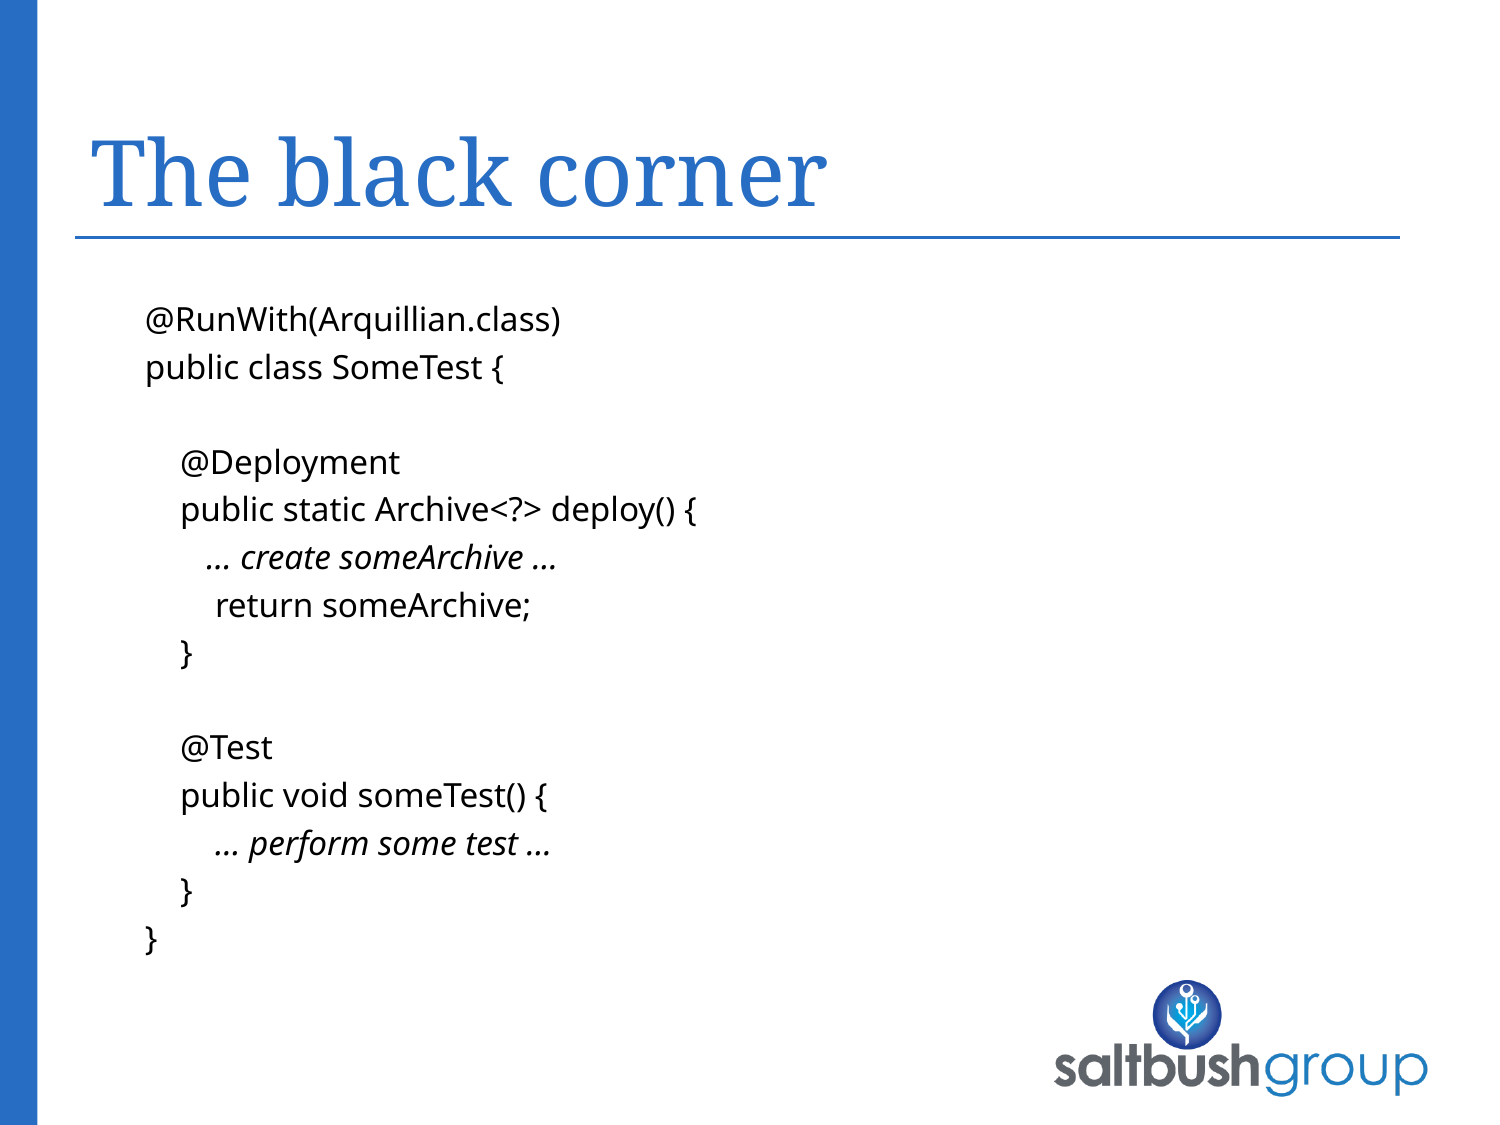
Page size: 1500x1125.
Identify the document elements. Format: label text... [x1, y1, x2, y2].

picture [1054, 980, 1430, 1102]
title The black corner [75, 45, 1500, 233]
list @RunWith(Arquillian.class) public class SomeTest { @Deployment public static Archive<?> deploy() { … create someArchive … return someArchive; } @Test public void someTest() { … perform some test … } } [129, 295, 1382, 1028]
